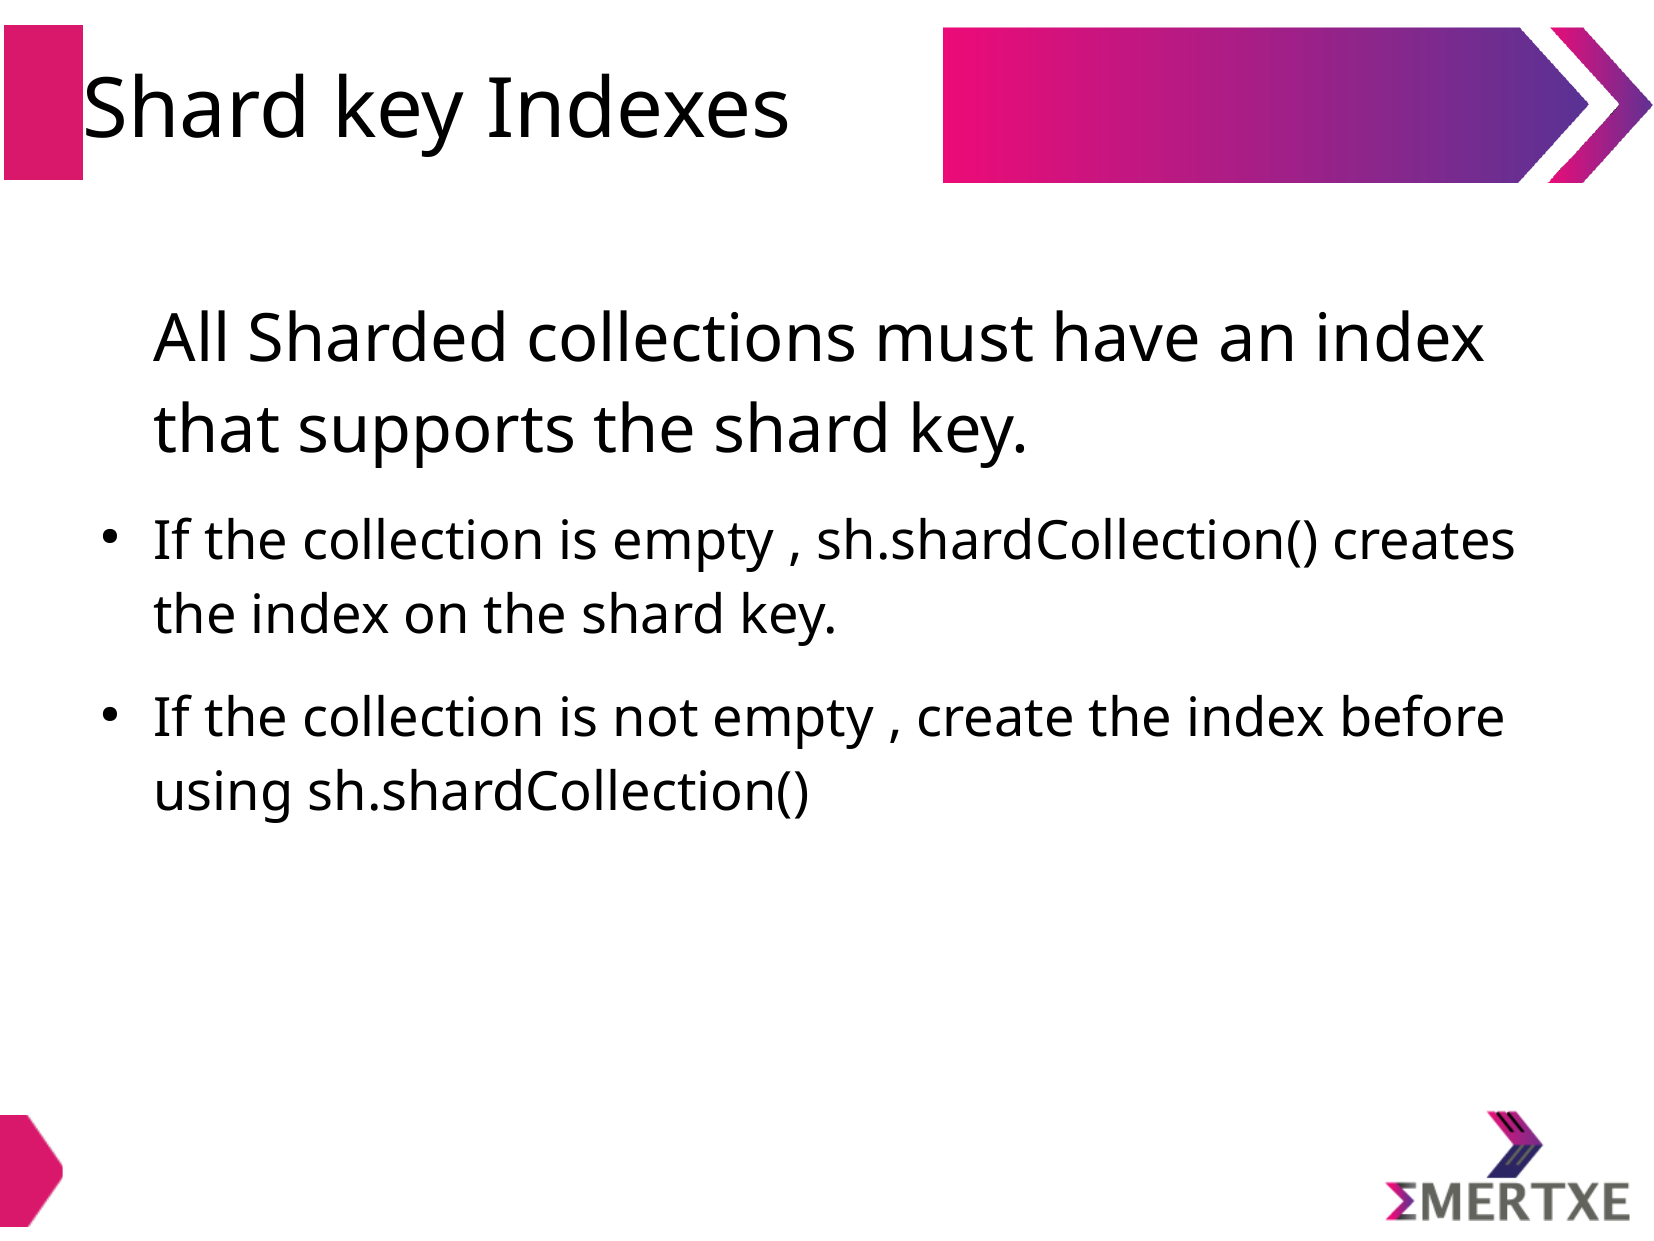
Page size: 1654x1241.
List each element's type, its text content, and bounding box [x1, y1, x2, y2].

picture [1571, 27, 1653, 183]
title Shard key Indexes [82, 2, 1571, 210]
picture [1385, 1107, 1631, 1221]
list All Sharded collections must have an index that supports the shard key. If the collection is empty , sh.shardCollection() creates the index on the shard key. If the collection is not empty , create the index before using sh.shardCollection() [82, 290, 1571, 1010]
